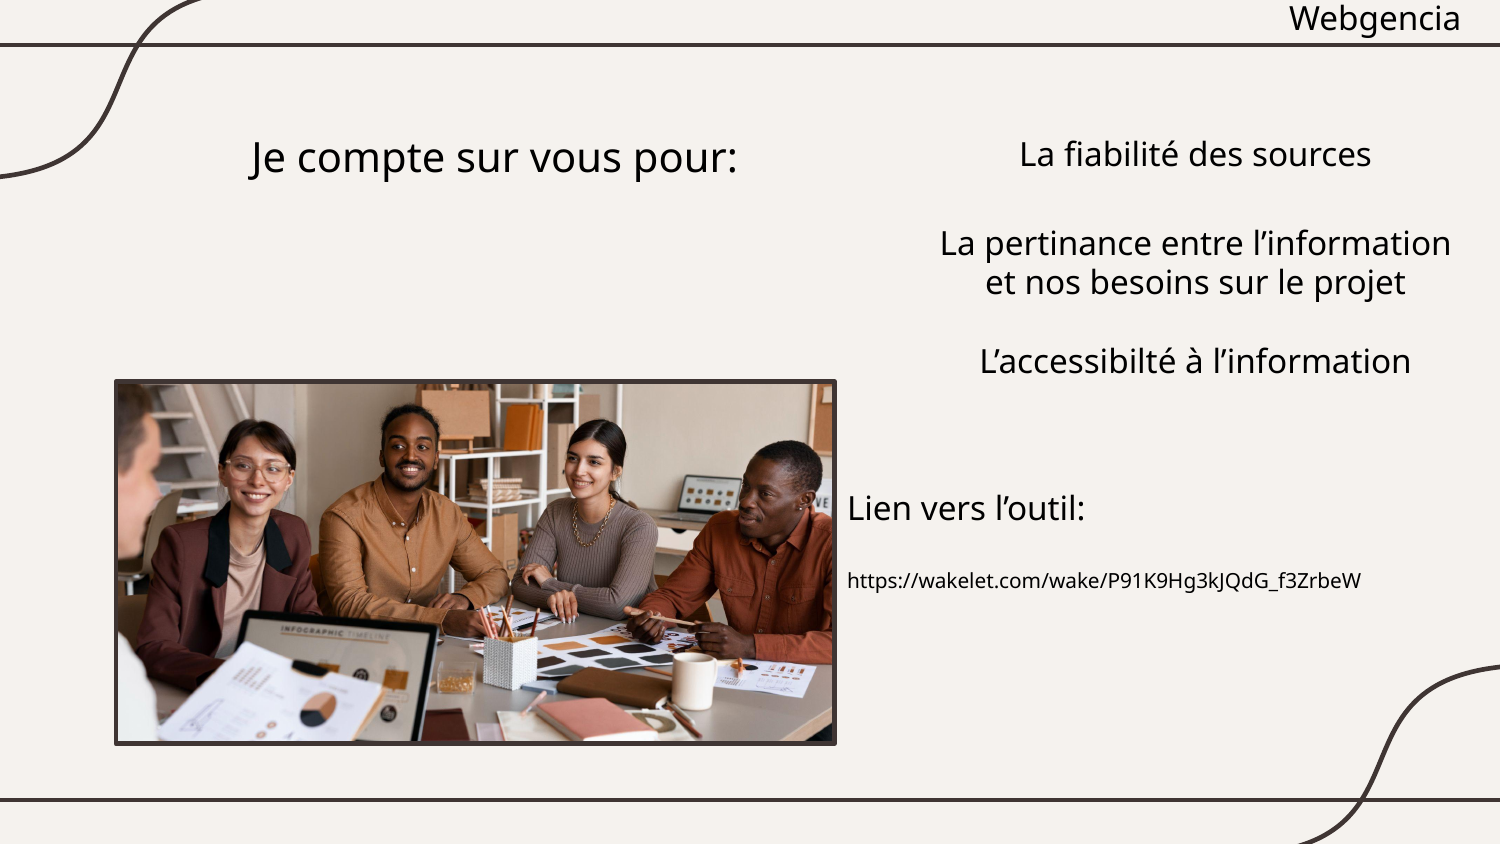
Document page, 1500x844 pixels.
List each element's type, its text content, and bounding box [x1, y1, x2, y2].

text_box L’accessibilté à l’information [915, 324, 1477, 414]
picture [118, 383, 833, 742]
text_box La fiabilité des sources [915, 118, 1477, 206]
text_box La pertinance entre l’information et nos besoins sur le projet [915, 206, 1477, 296]
text_box Je compte sur vous pour: [236, 104, 857, 207]
text_box Webgencia [1250, 0, 1500, 42]
text_box Lien vers l’outil: https://wakelet.com/wake/P91K9Hg3kJQdG_f3ZrbeW [832, 472, 1500, 739]
